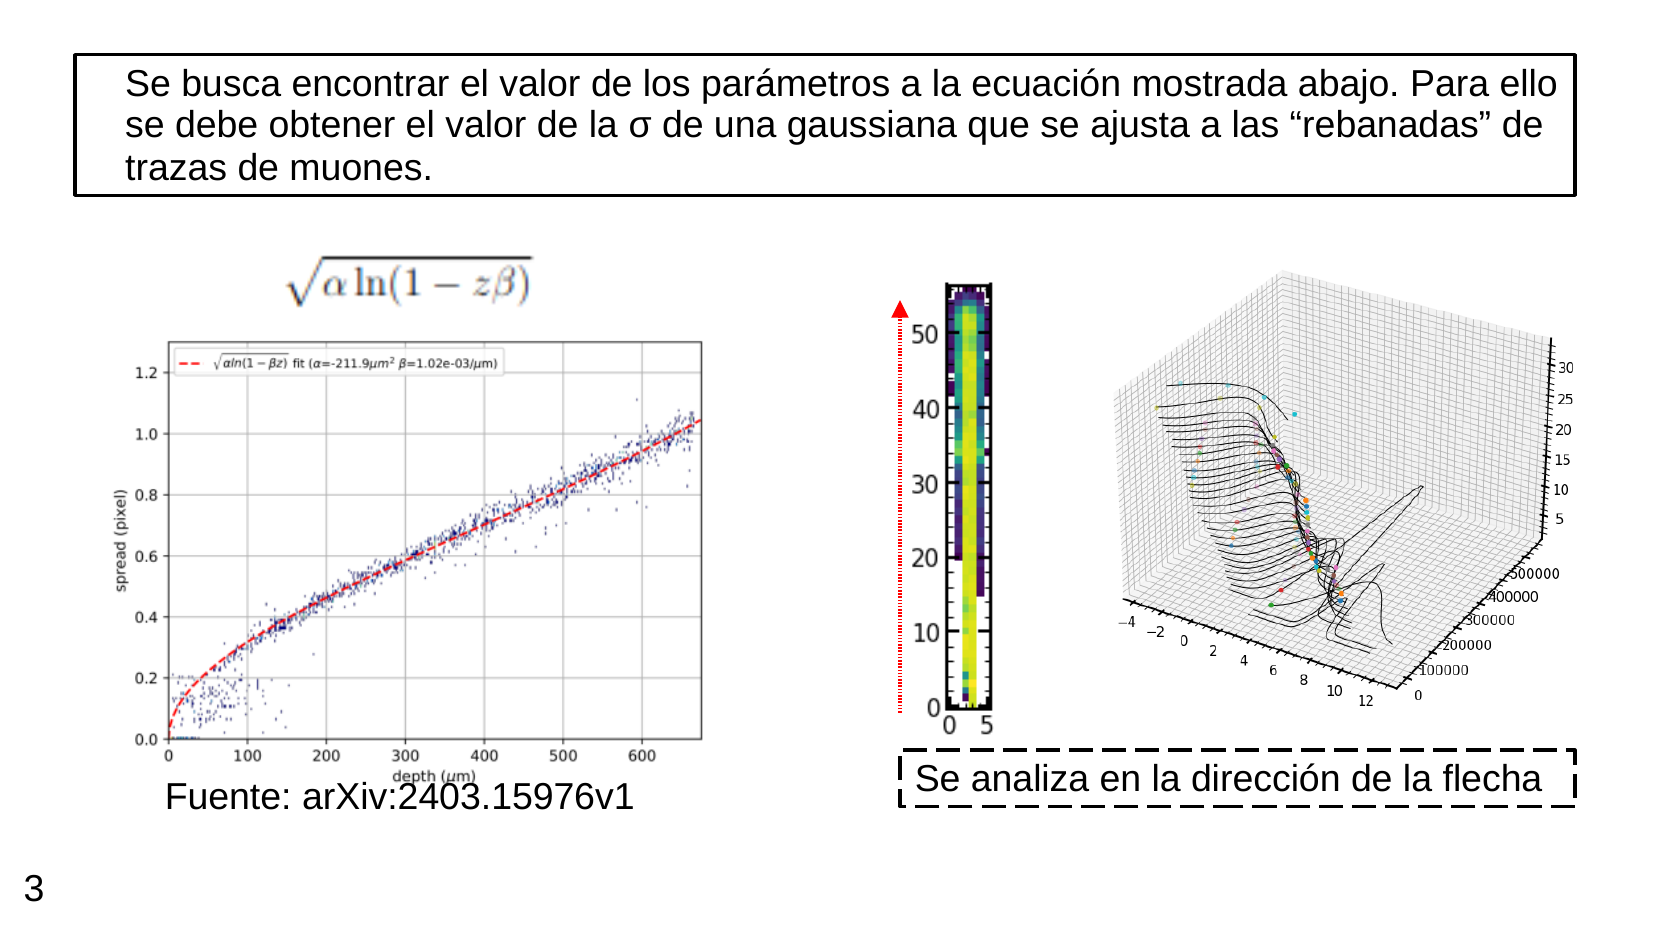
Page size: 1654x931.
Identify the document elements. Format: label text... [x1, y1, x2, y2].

picture [900, 275, 1005, 750]
text_box Se analiza en la dirección de la flecha [900, 750, 1576, 807]
picture [1080, 226, 1581, 725]
text_box Fuente: arXiv:2403.15976v1 [150, 768, 676, 826]
text_box Se busca encontrar el valor de los parámetros a la ecuación mostrada abajo. Para ello se debe obtener el valor de la σ de una gaussiana que se ajusta a las “rebanadas” de trazas de muones. [75, 54, 1576, 196]
picture [101, 224, 713, 788]
text_box <number> [8, 860, 638, 931]
